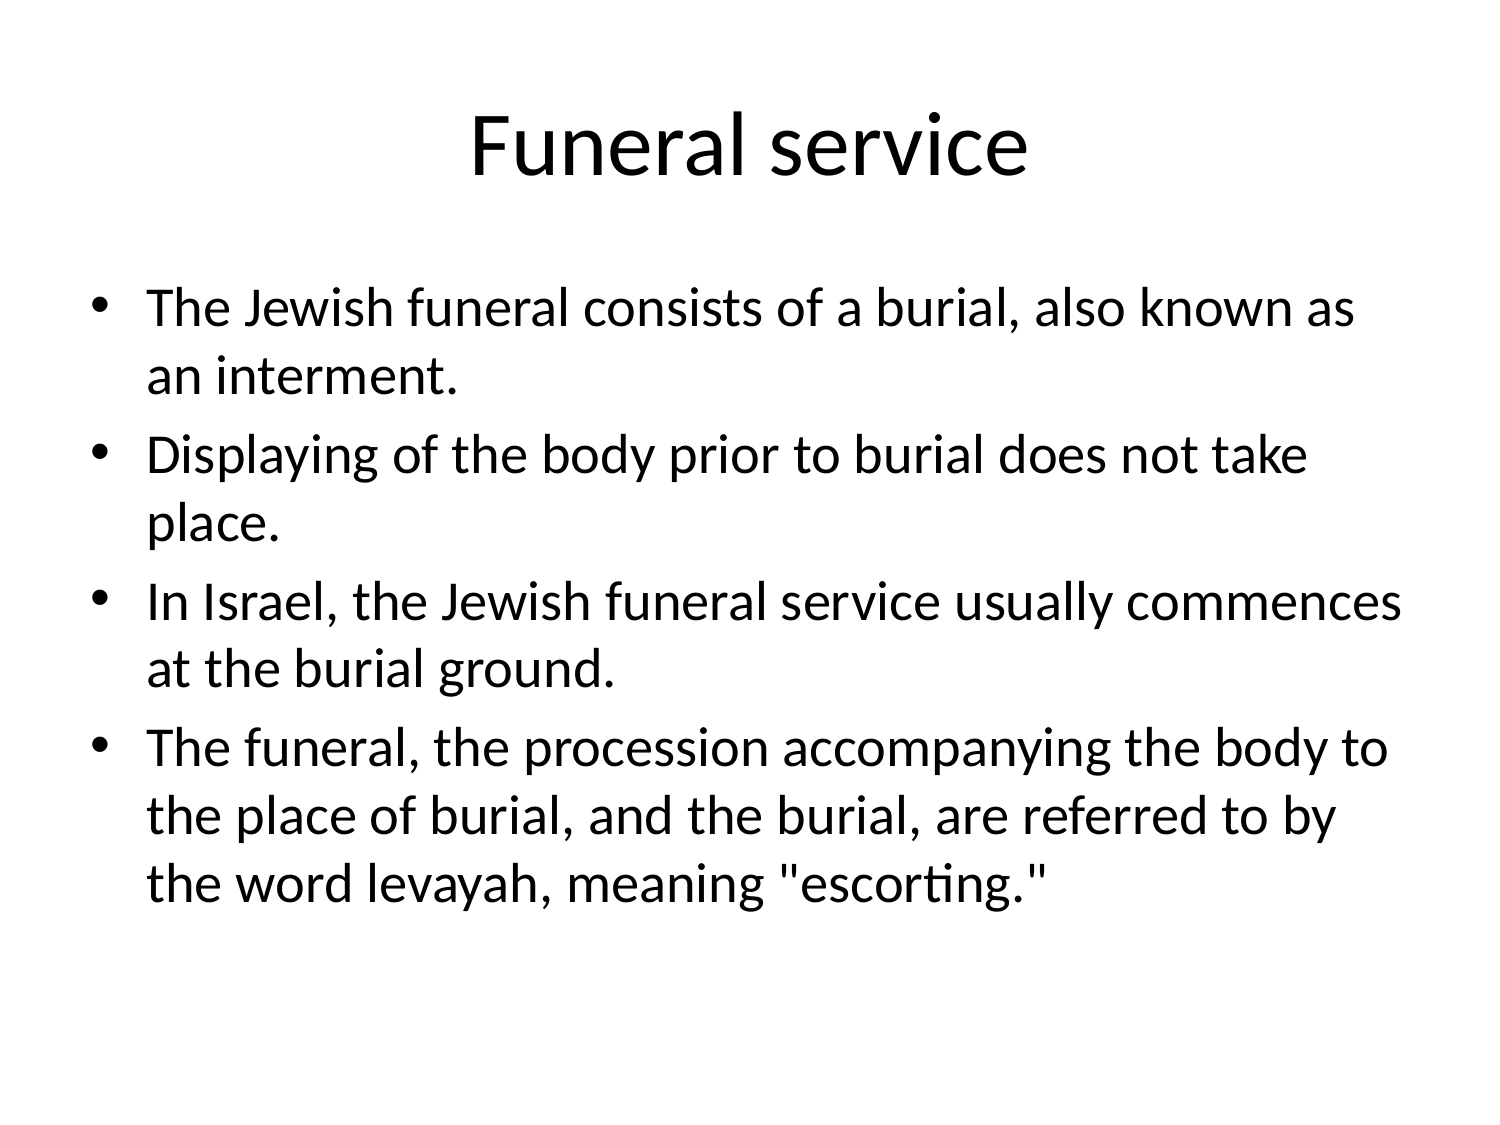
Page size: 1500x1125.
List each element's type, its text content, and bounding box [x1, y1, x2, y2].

title Funeral service [75, 45, 1425, 233]
list The Jewish funeral consists of a burial, also known as an interment. Displaying of the body prior to burial does not take place. In Israel, the Jewish funeral service usually commences at the burial ground. The funeral, the procession accompanying the body to the place of burial, and the burial, are referred to by the word levayah, meaning "escorting." [75, 262, 1425, 1005]
